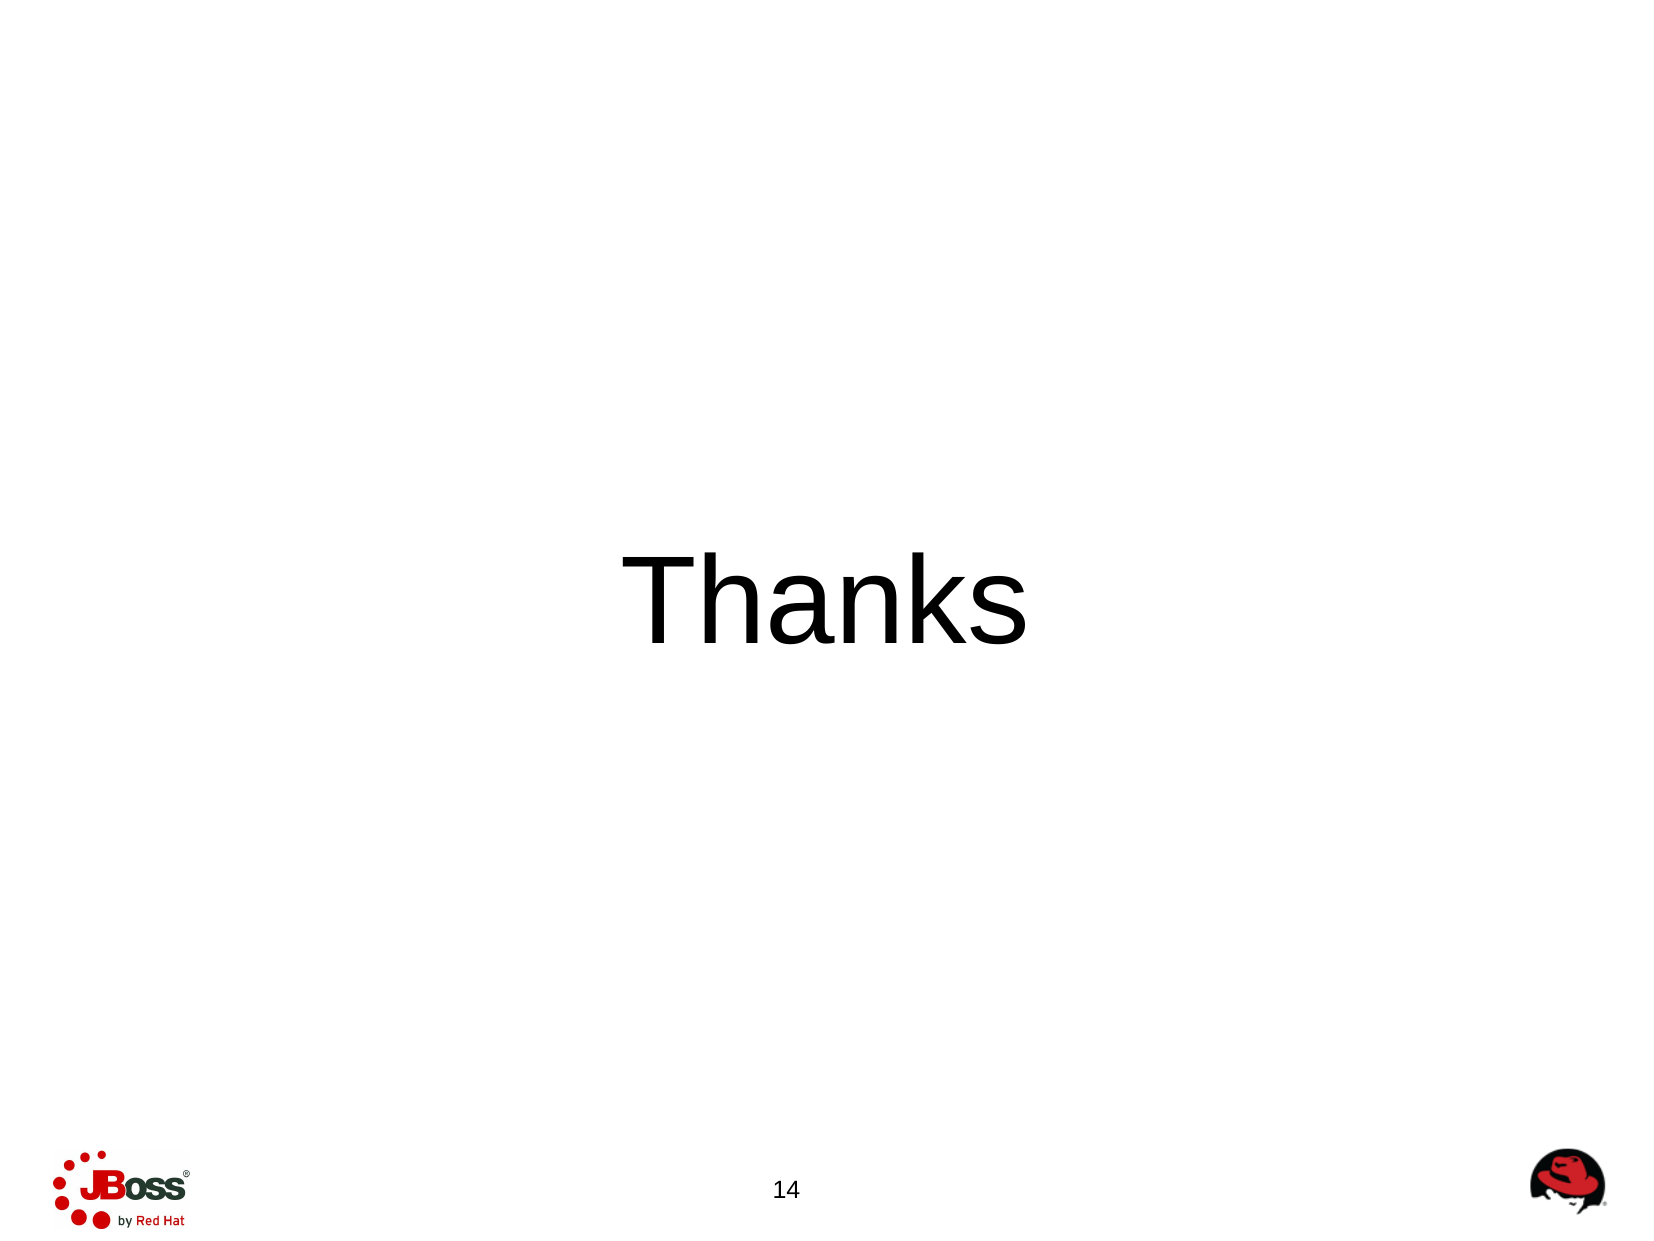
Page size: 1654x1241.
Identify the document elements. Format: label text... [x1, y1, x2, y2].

picture [1529, 1146, 1613, 1224]
text_box Thanks [75, 150, 1576, 1051]
picture [53, 1150, 190, 1229]
